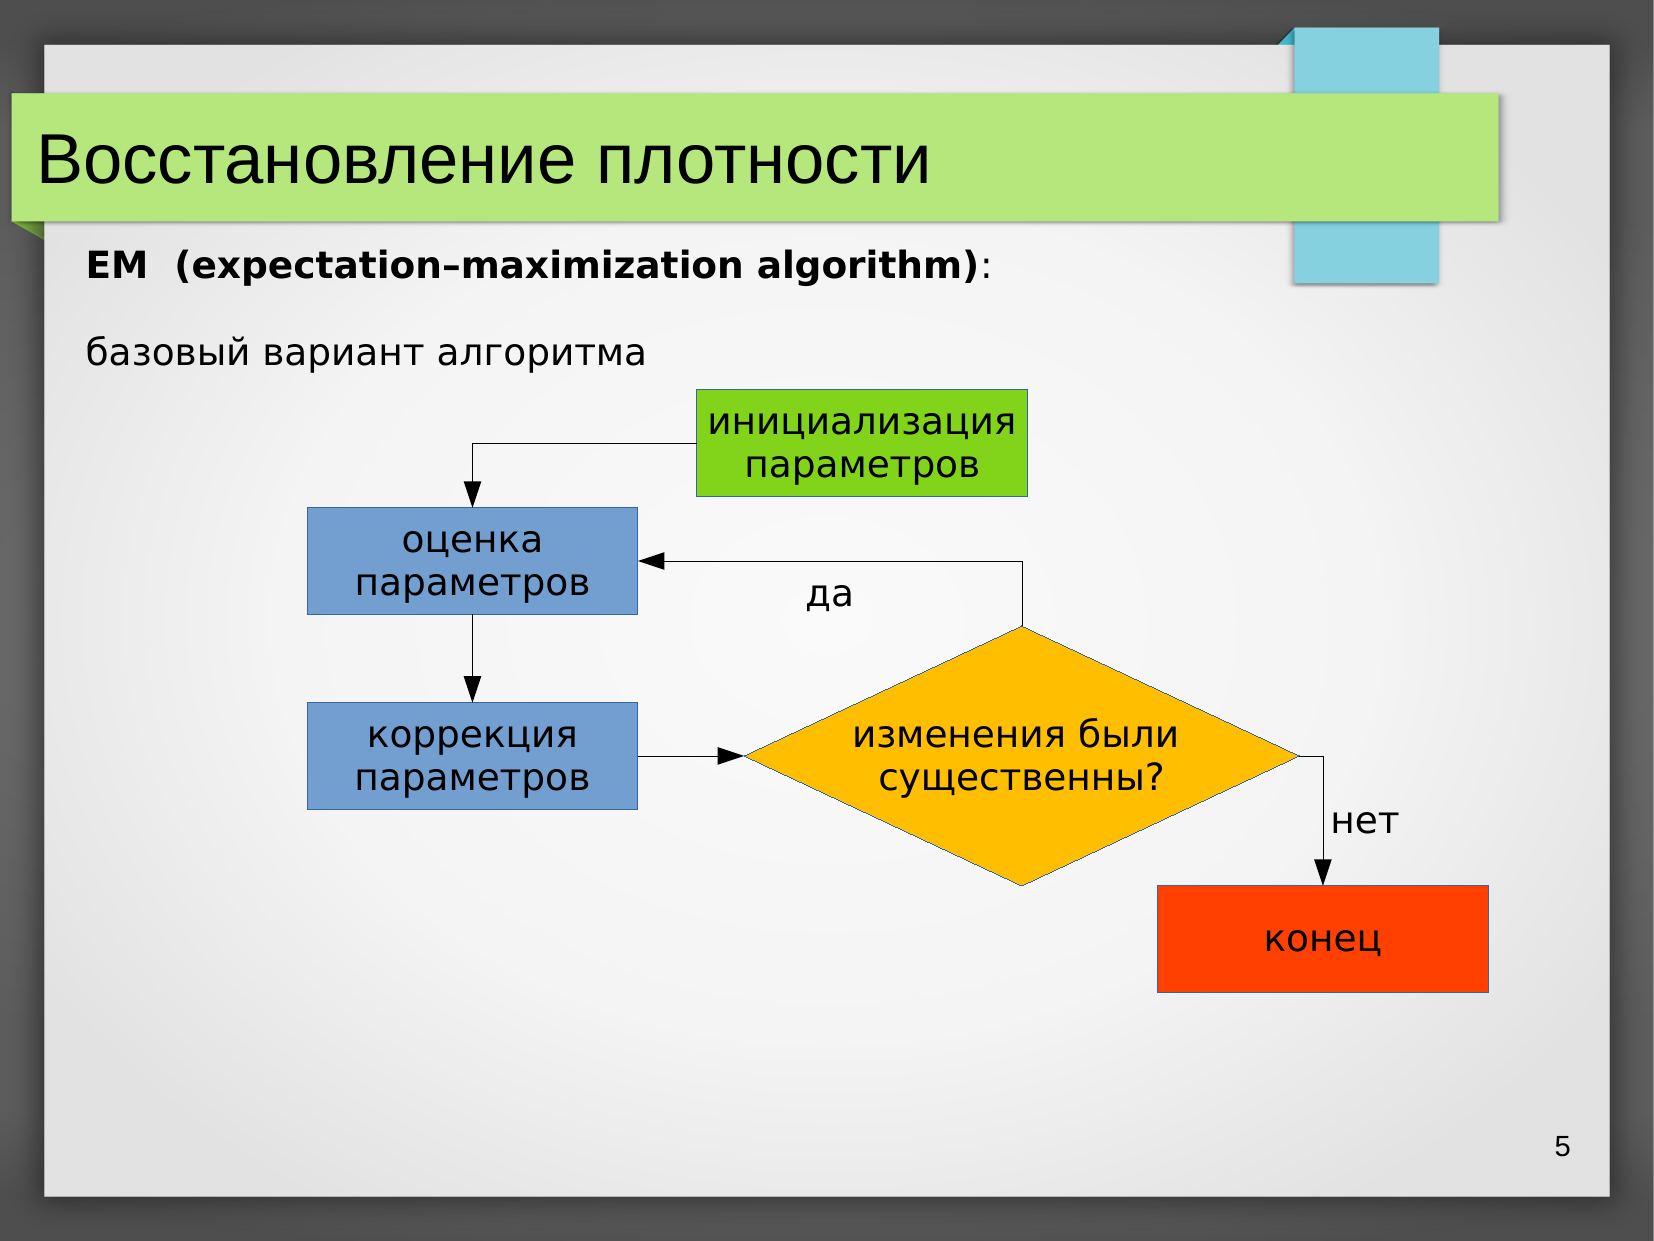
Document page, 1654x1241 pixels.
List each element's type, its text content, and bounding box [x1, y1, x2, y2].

title Восстановление плотности [35, 118, 1489, 200]
text_box коррекция параметров [307, 702, 638, 810]
text_box инициализация параметров [696, 389, 1028, 497]
text_box оценка параметров [307, 507, 638, 615]
text_box конец [1157, 885, 1489, 993]
text_box изменения были существенны? [744, 625, 1300, 886]
picture [0, 0, 1654, 1241]
text_box EM (expectation–maximization algorithm): базовый вариант алгоритма [70, 236, 1193, 388]
